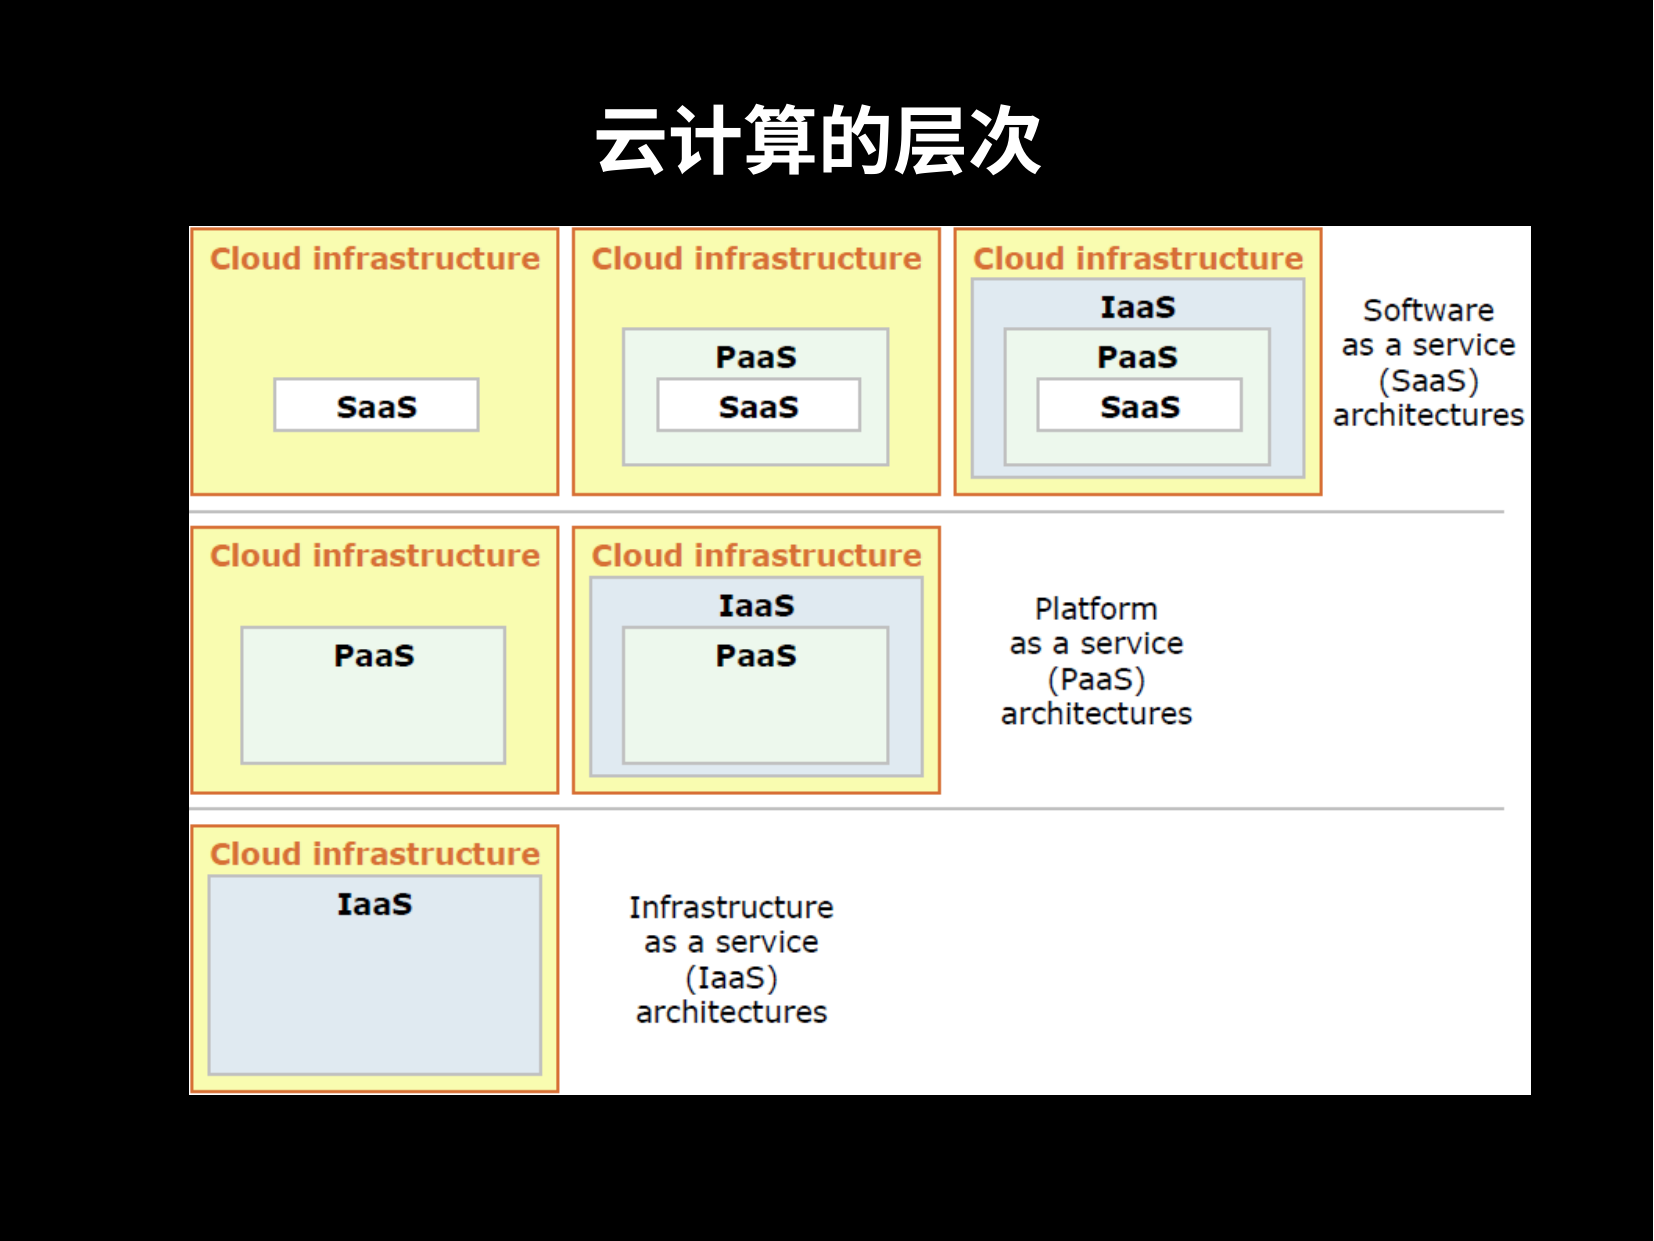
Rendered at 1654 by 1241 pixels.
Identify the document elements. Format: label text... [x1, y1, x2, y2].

picture [189, 226, 1531, 1096]
text_box 云计算的层次 [348, 74, 1288, 188]
